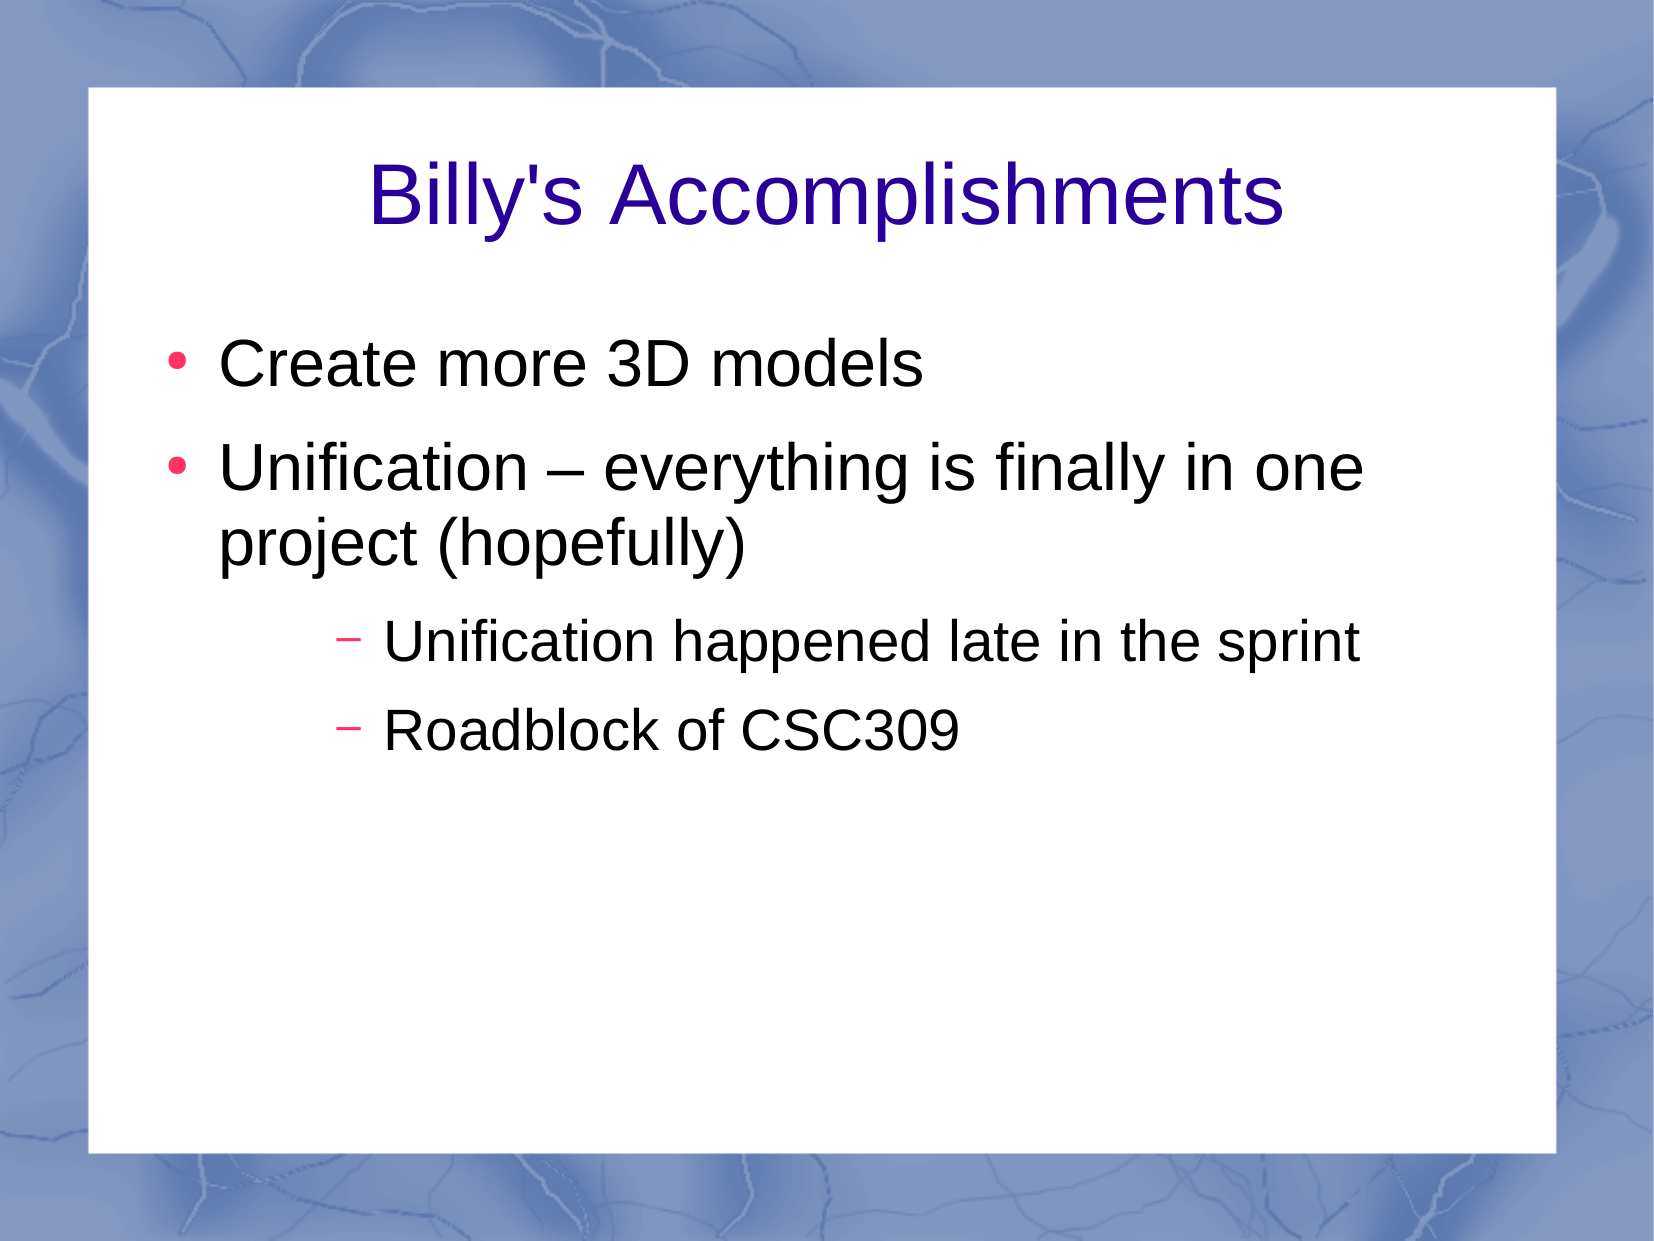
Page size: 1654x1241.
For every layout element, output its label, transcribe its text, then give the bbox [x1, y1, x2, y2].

list Create more 3D models Unification – everything is finally in one project (hopefully) Unification happened late in the sprint Roadblock of CSC309 [147, 325, 1506, 1010]
picture [0, 0, 1654, 1241]
title Billy's Accomplishments [118, 90, 1536, 298]
